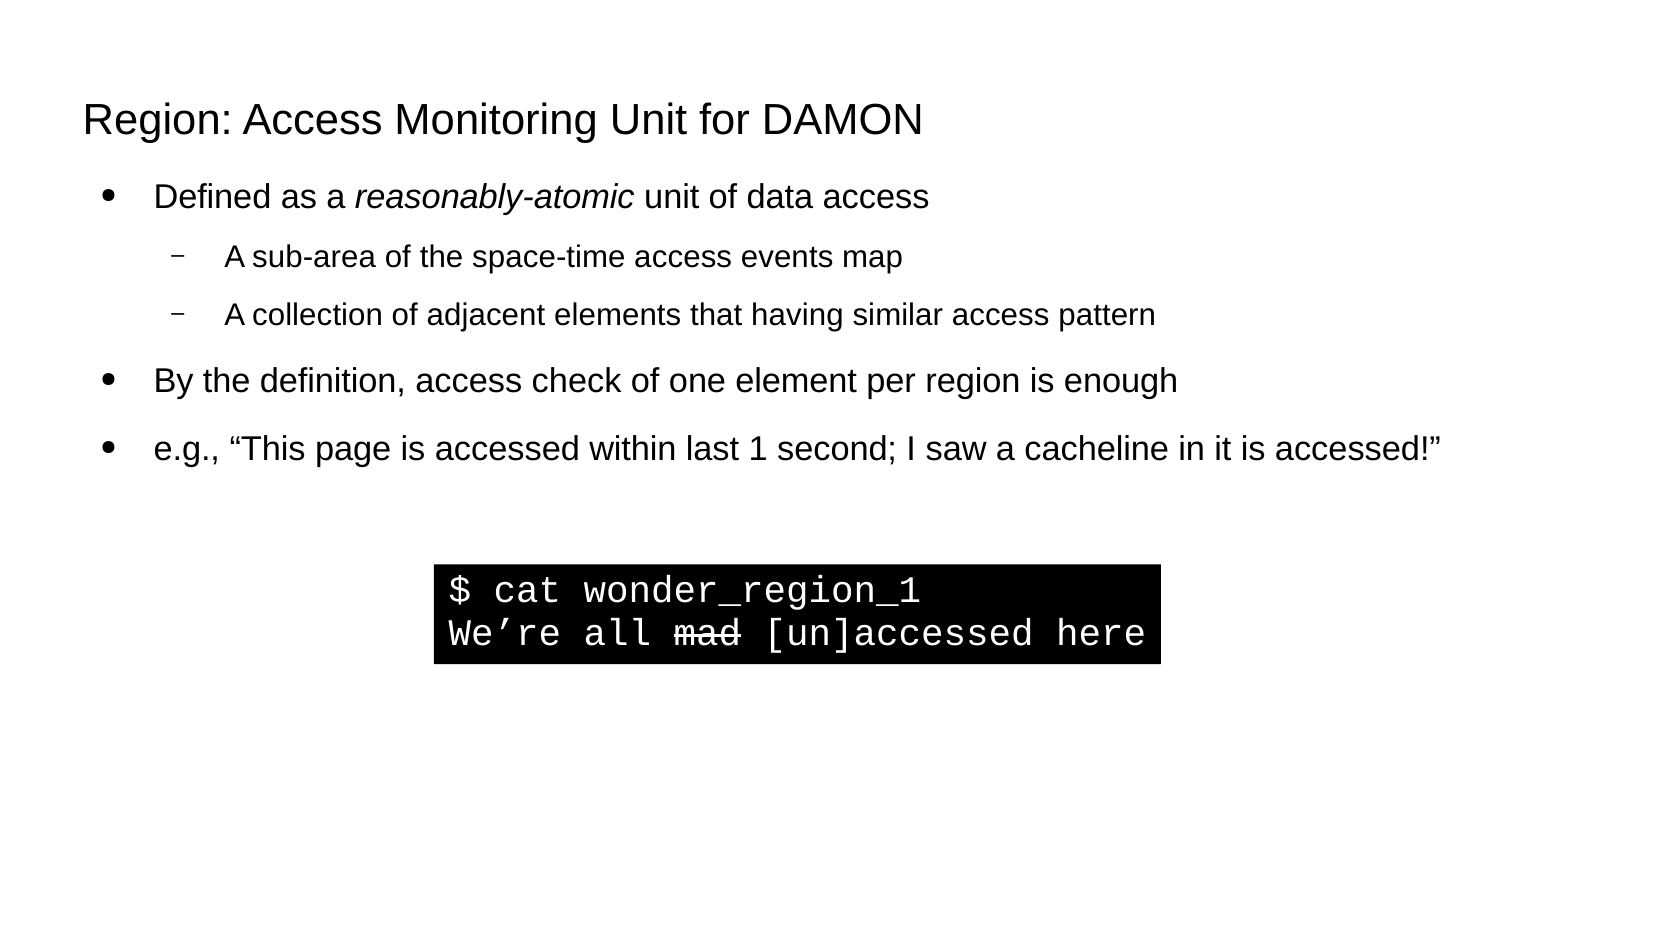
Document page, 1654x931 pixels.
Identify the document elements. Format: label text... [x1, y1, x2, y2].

list Defined as a reasonably-atomic unit of data access A sub-area of the space-time access events map A collection of adjacent elements that having similar access pattern By the definition, access check of one element per region is enough e.g., “This page is accessed within last 1 second; I saw a cacheline in it is accessed!” [82, 177, 1571, 833]
text_box $ cat wonder_region_1 We’re all mad [un]accessed here [433, 564, 1161, 665]
title Region: Access Monitoring Unit for DAMON [82, 81, 1571, 157]
